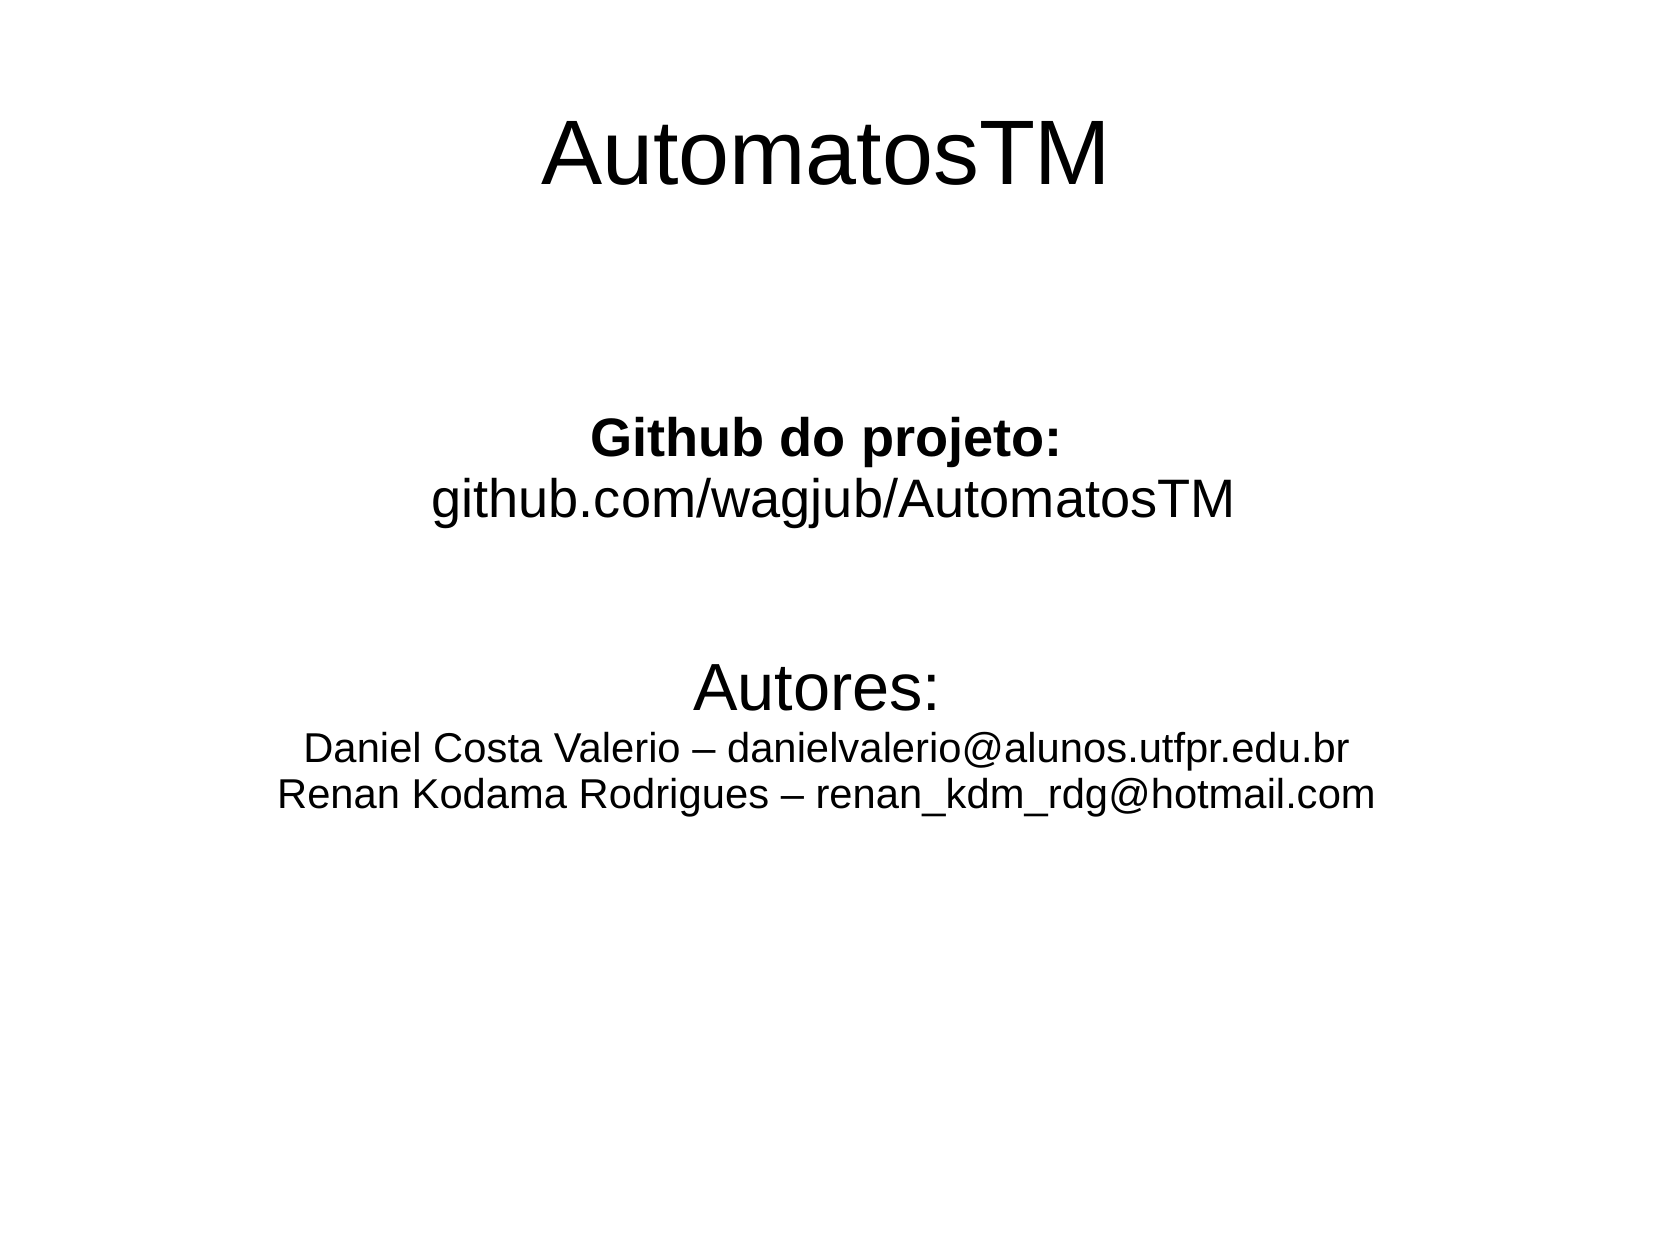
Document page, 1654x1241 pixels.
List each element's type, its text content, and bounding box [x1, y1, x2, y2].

title AutomatosTM [82, 49, 1571, 257]
subtitle Github do projeto: github.com/wagjub/AutomatosTM Autores: Daniel Costa Valerio – danielvalerio@alunos.utfpr.edu.br Renan Kodama Rodrigues – renan_kdm_rdg@hotmail.com [82, 290, 1571, 1010]
